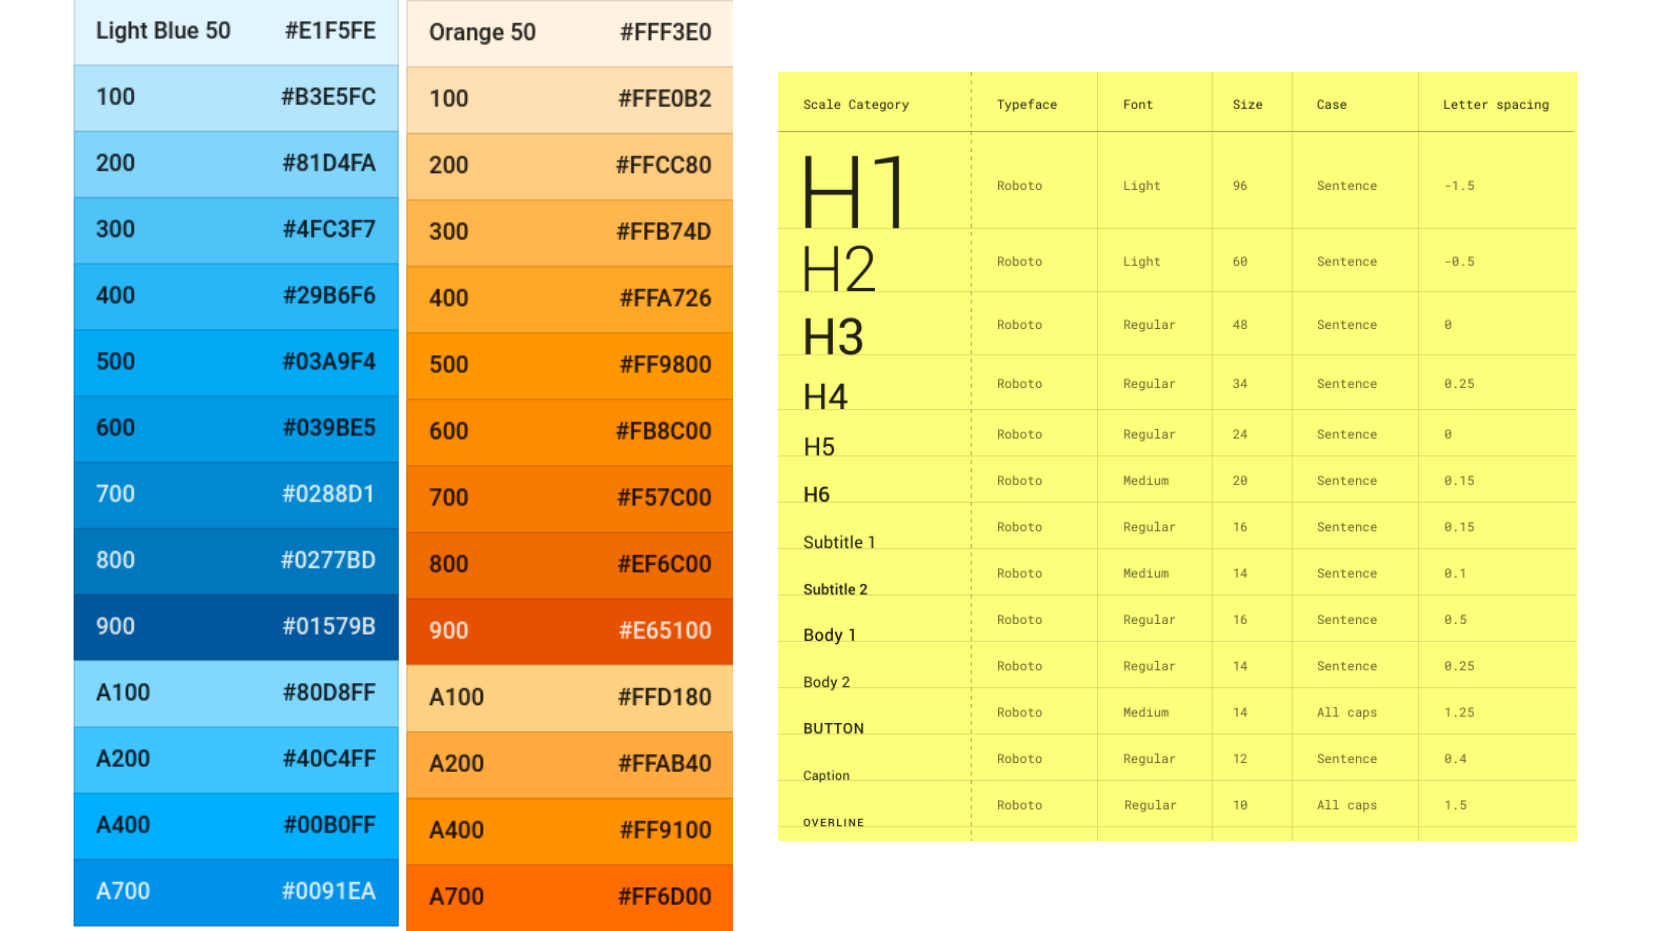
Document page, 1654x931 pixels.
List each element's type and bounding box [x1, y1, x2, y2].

picture [405, 0, 733, 931]
picture [71, 0, 402, 931]
picture [776, 72, 1577, 841]
